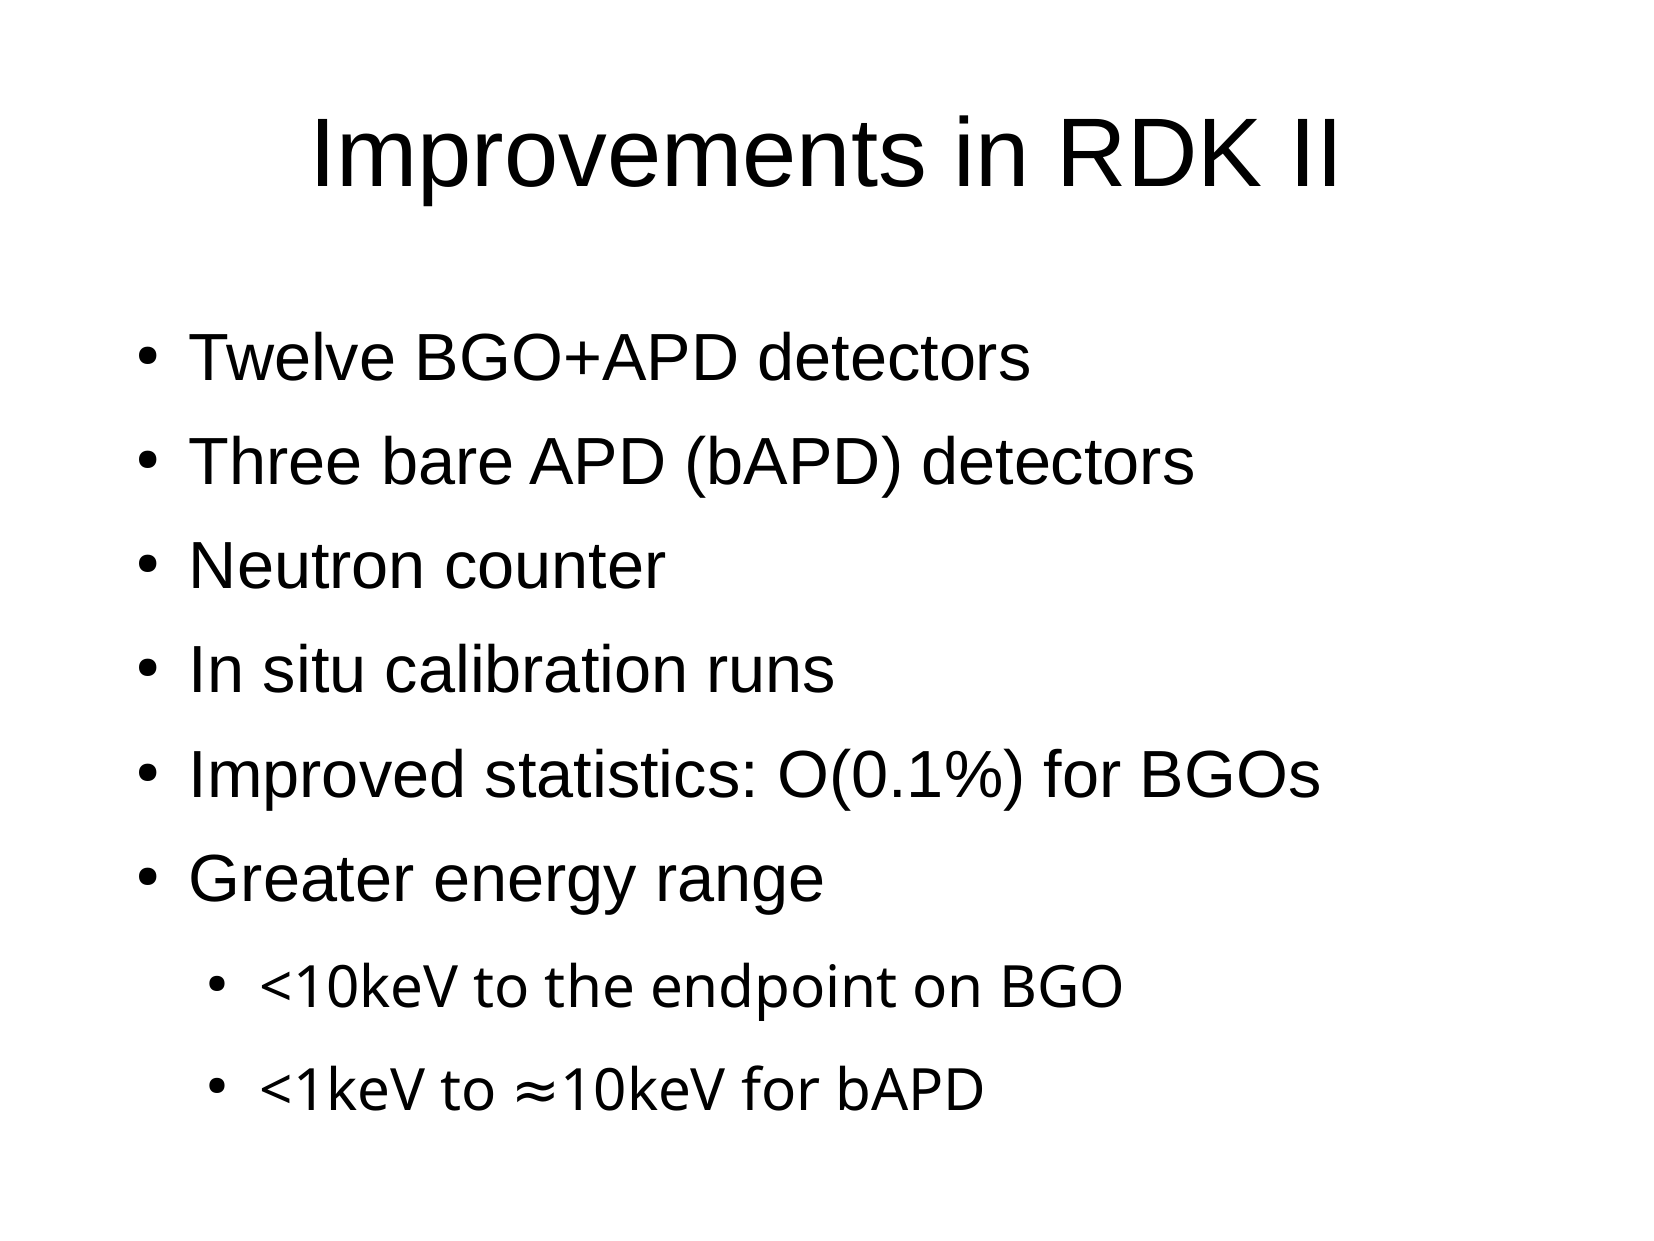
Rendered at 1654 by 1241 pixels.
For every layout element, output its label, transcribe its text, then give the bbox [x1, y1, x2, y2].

title Improvements in RDK II [82, 49, 1571, 257]
list Twelve BGO+APD detectors Three bare APD (bAPD) detectors Neutron counter In situ calibration runs Improved statistics: O(0.1%) for BGOs Greater energy range <10keV to the endpoint on BGO <1keV to ≈10keV for bAPD [118, 319, 1571, 1124]
